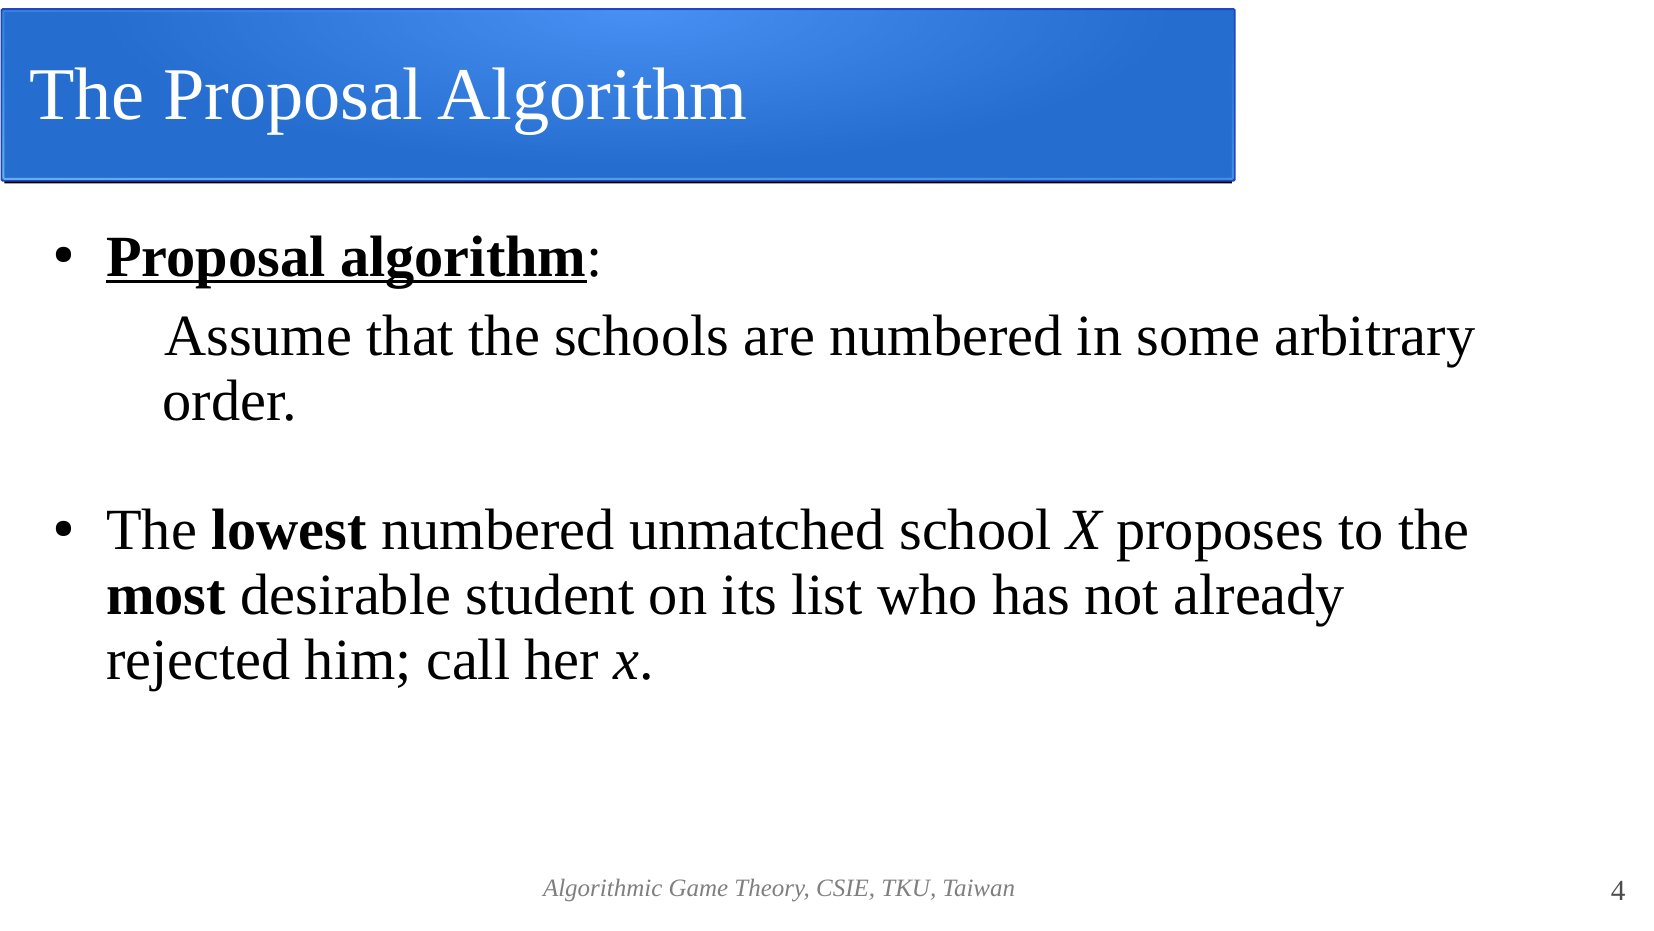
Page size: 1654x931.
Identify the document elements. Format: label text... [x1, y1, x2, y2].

list Proposal algorithm: Assume that the schools are numbered in some arbitrary order. The lowest numbered unmatched school X proposes to the most desirable student on its list who has not already rejected him; call her x. [35, 224, 1524, 764]
title The Proposal Algorithm [29, 17, 1138, 172]
